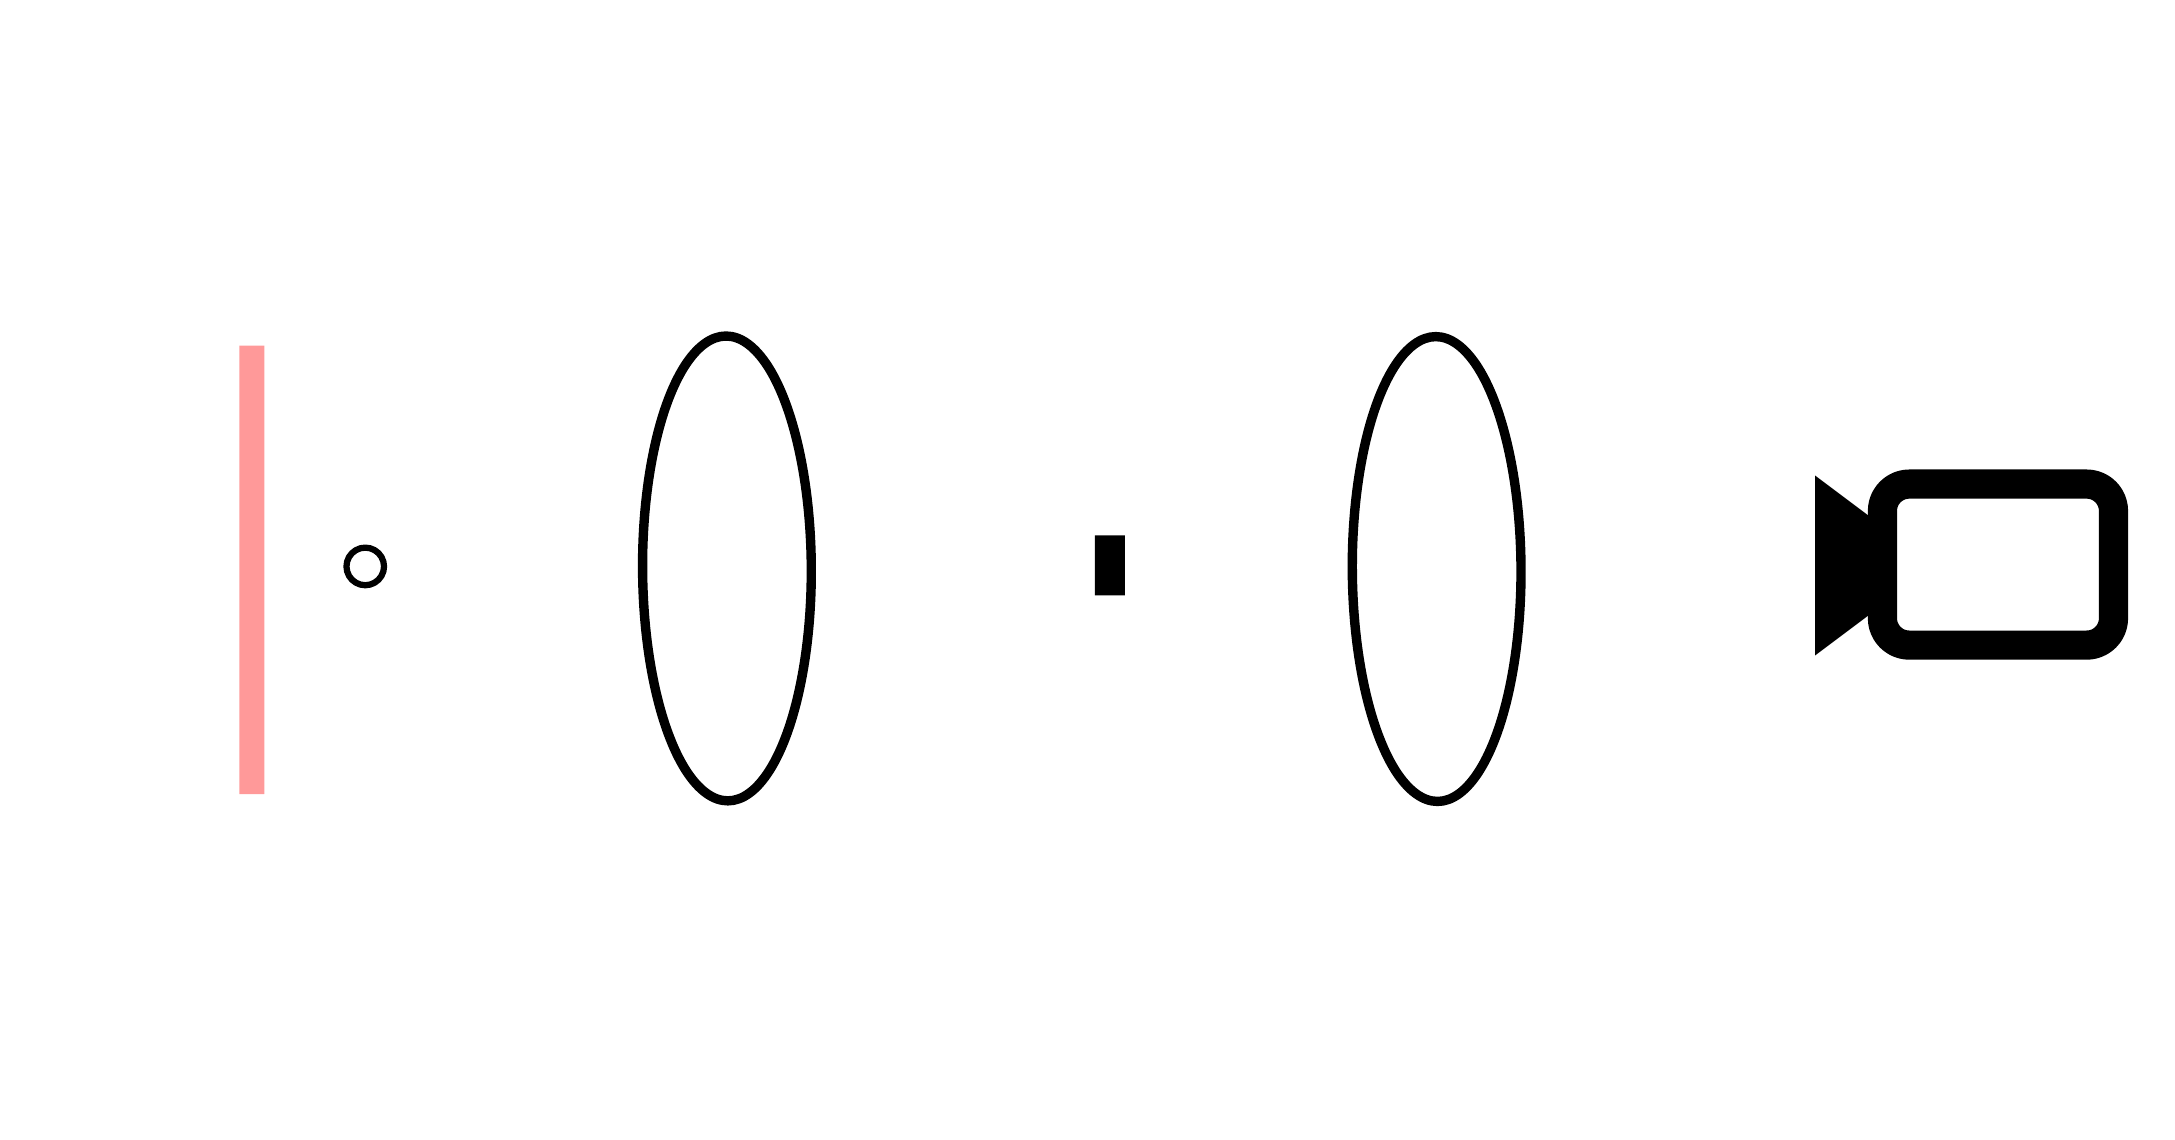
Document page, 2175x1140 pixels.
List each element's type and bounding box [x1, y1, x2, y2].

text_box [1882, 484, 2114, 646]
text_box [642, 336, 812, 801]
text_box [1352, 336, 1522, 802]
text_box [1815, 475, 1876, 656]
text_box [1094, 535, 1125, 596]
